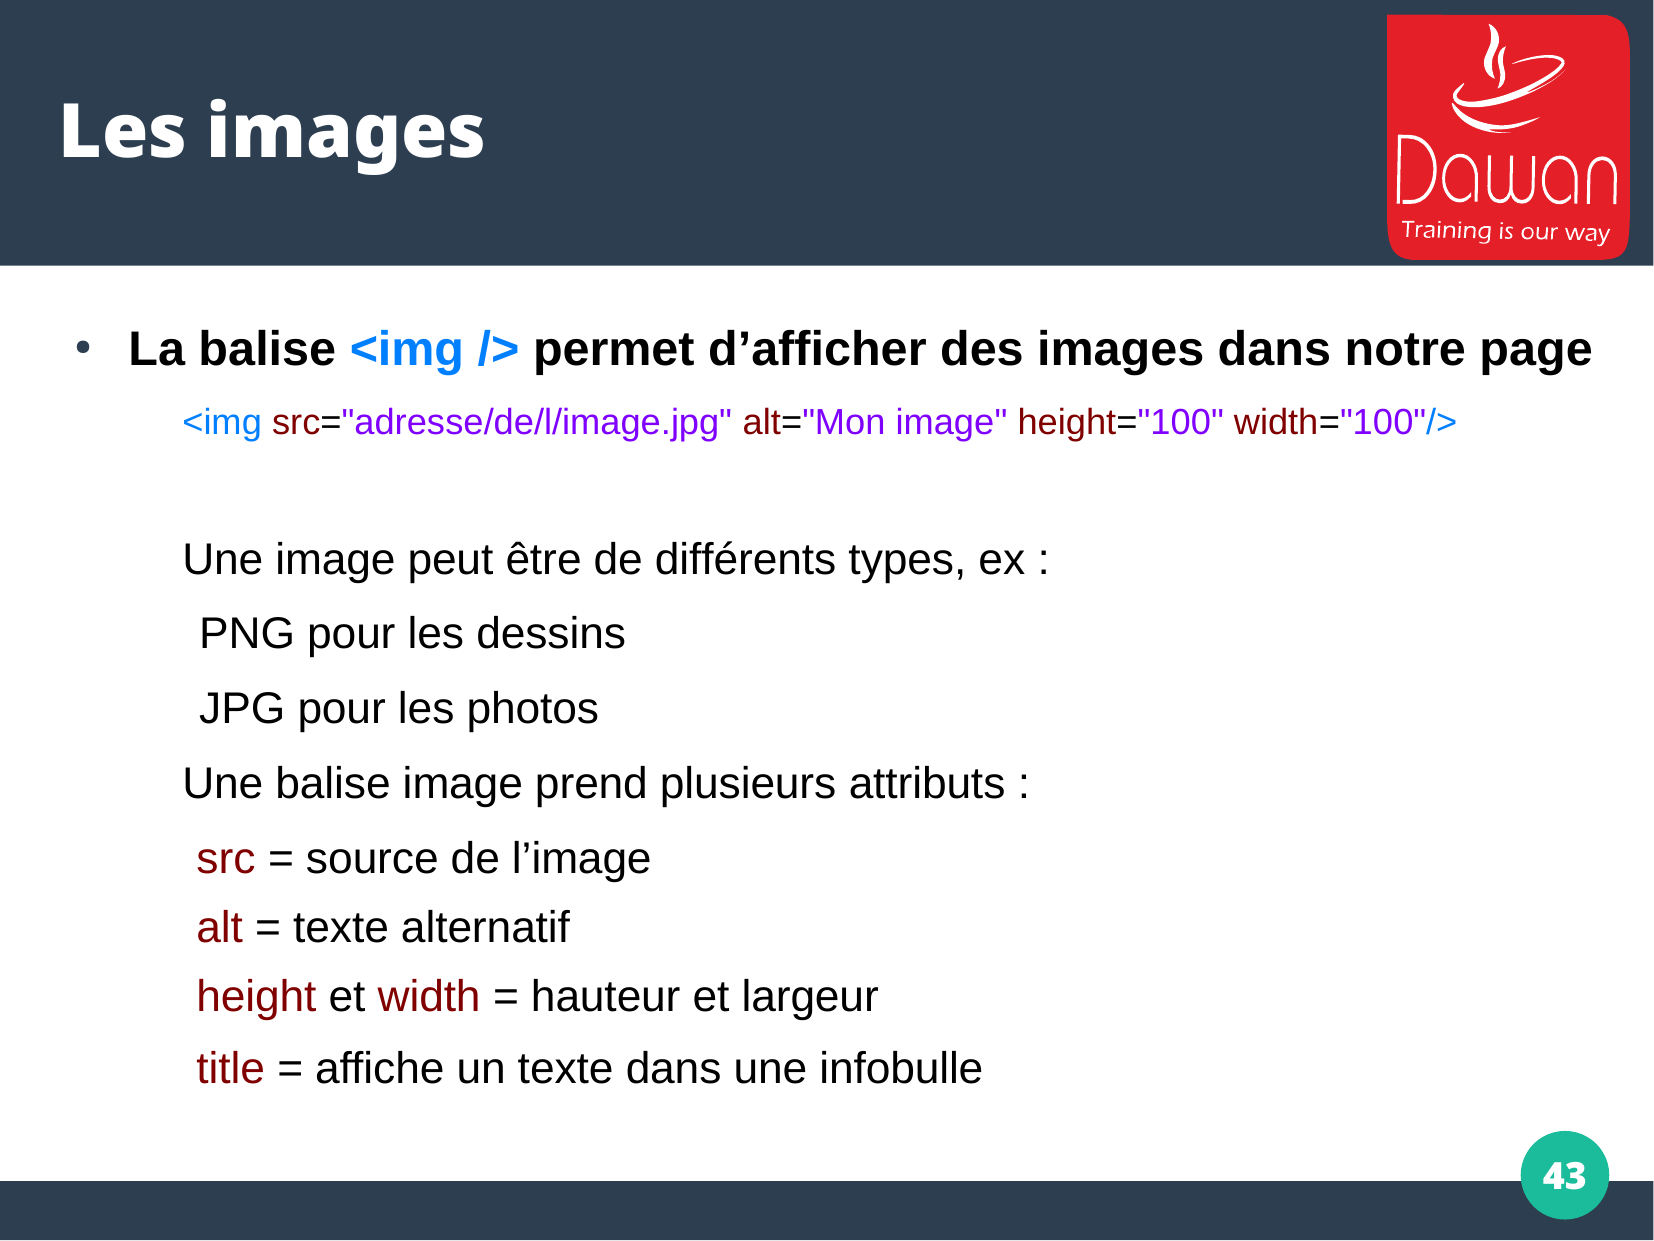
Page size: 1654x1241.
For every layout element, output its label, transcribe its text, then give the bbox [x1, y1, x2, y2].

picture [1387, 14, 1630, 260]
title Les images [59, 49, 1387, 207]
list La balise <img /> permet d’afficher des images dans notre page <img src="adresse/de/l/image.jpg" alt="Mon image" height="100" width="100"/> Une image peut être de différents types, ex : PNG pour les dessins JPG pour les photos Une balise image prend plusieurs attributs : src = source de l’image alt = texte alternatif height et width = hauteur et largeur title = affiche un texte dans une infobulle [59, 324, 1595, 1152]
